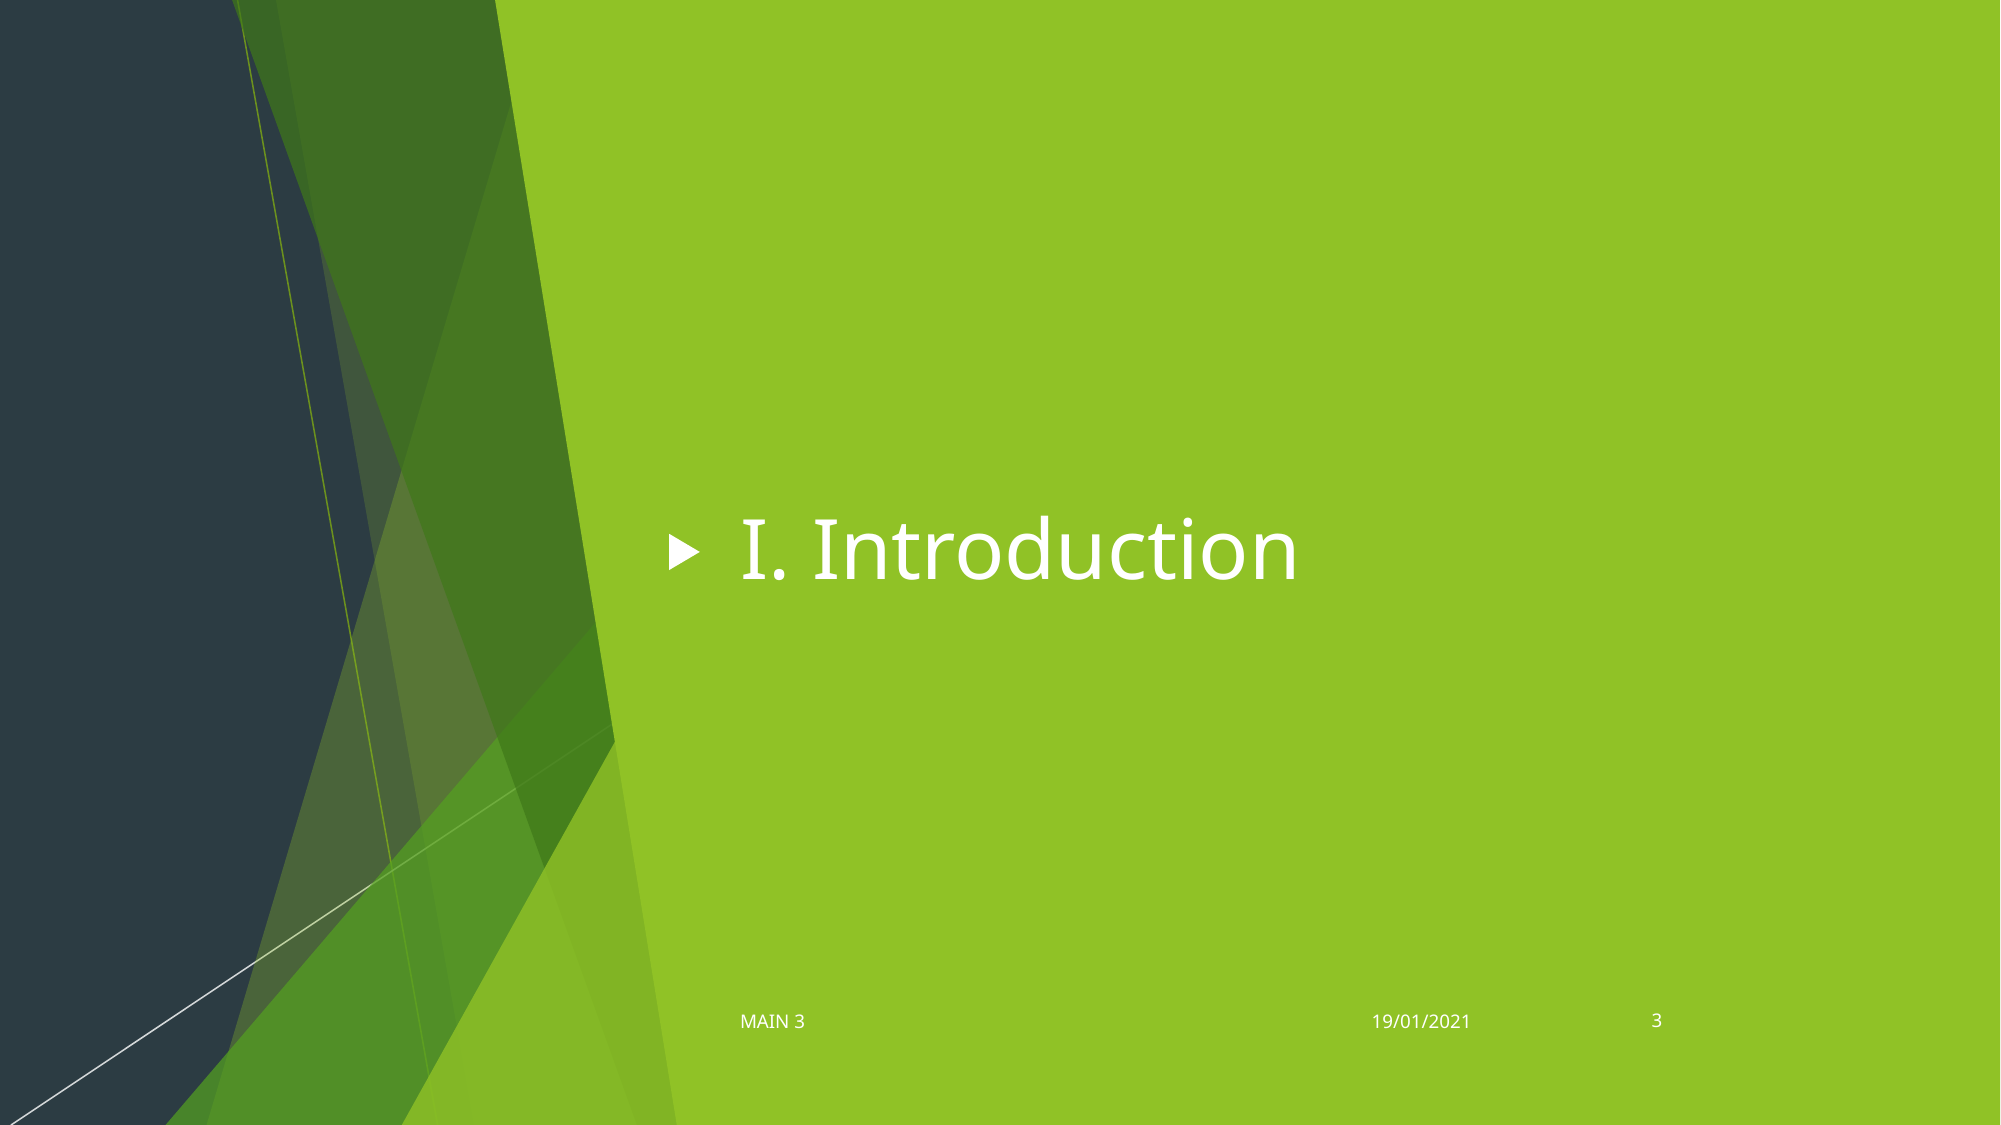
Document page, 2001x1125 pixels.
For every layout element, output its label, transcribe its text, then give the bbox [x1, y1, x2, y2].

text_box 19/01/2021 [1356, 991, 1559, 1051]
text_box 3 [1636, 991, 1749, 1051]
text_box MAIN 3 [724, 991, 1330, 1051]
title I. Introduction [724, 136, 1867, 604]
text_box [0, 0, 2000, 1125]
